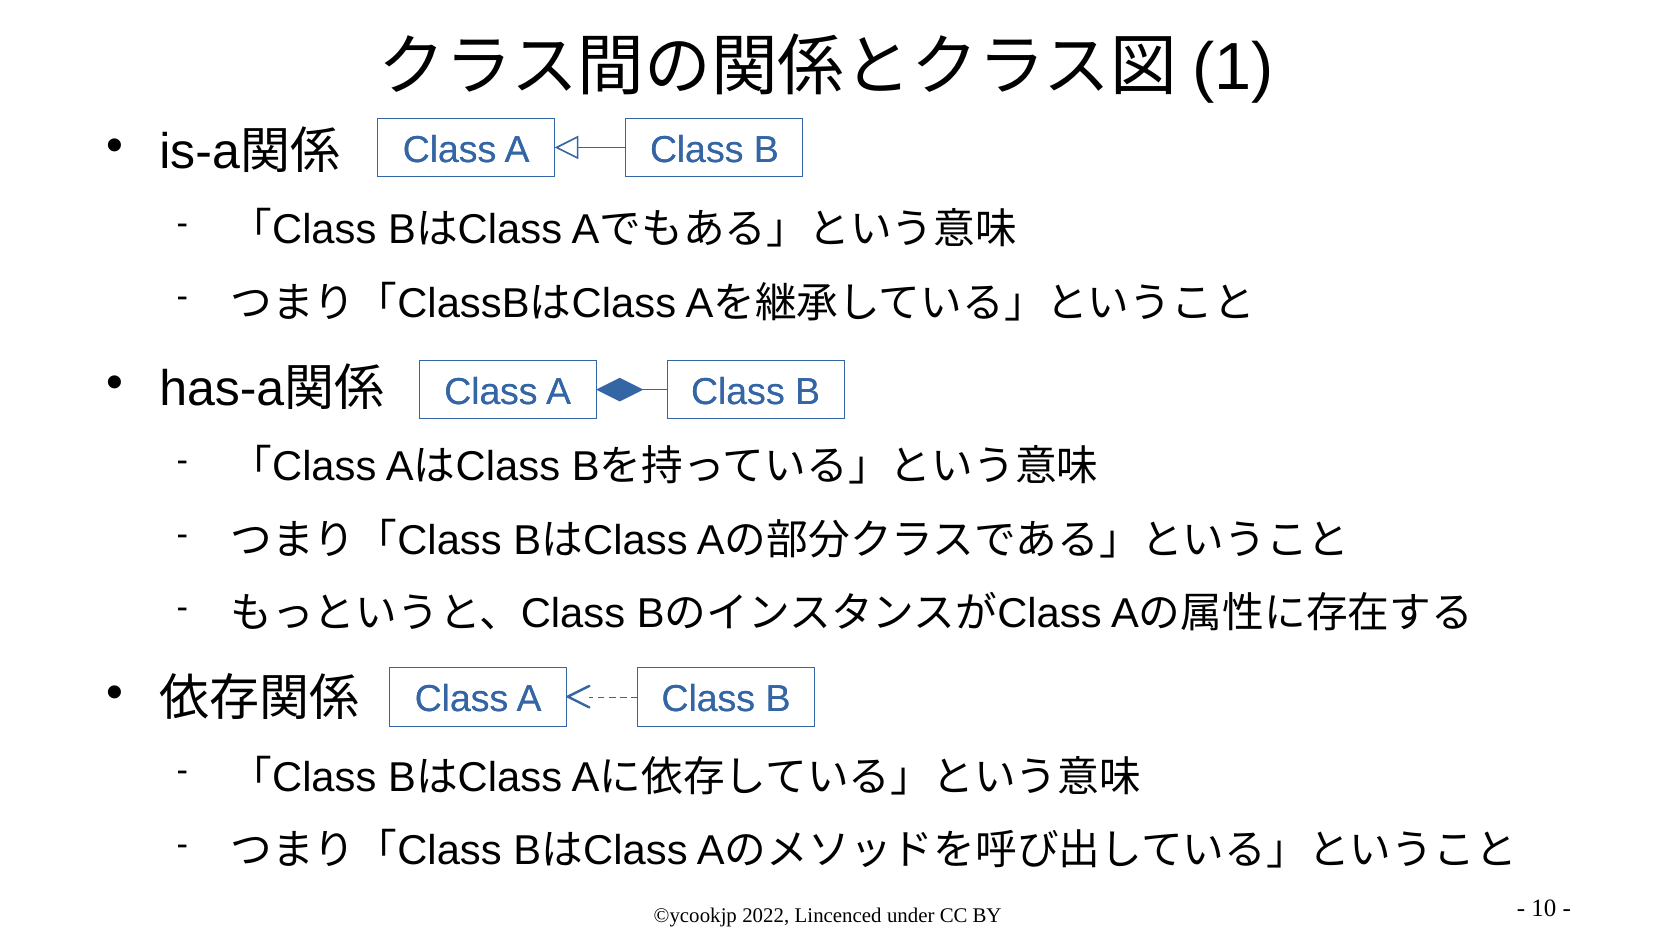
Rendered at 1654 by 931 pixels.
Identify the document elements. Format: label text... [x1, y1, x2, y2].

list is-a関係 「Class BはClass Aでもある」という意味 つまり「ClassBはClass Aを継承している」ということ has-a関係 「Class AはClass Bを持っている」という意味 つまり「Class BはClass Aの部分クラスである」ということ もっというと、Class BのインスタンスがClass Aの属性に存在する 依存関係 「Class BはClass Aに依存している」という意味 つまり「Class BはClass Aのメソッドを呼び出している」ということ [88, 118, 1577, 887]
text_box Class B [625, 118, 803, 177]
text_box Class B [667, 360, 845, 419]
text_box Class A [419, 360, 597, 419]
text_box Class A [377, 118, 555, 177]
text_box Class A [389, 667, 567, 727]
title クラス間の関係とクラス図 (1) [82, 14, 1571, 111]
text_box Class B [637, 667, 815, 727]
